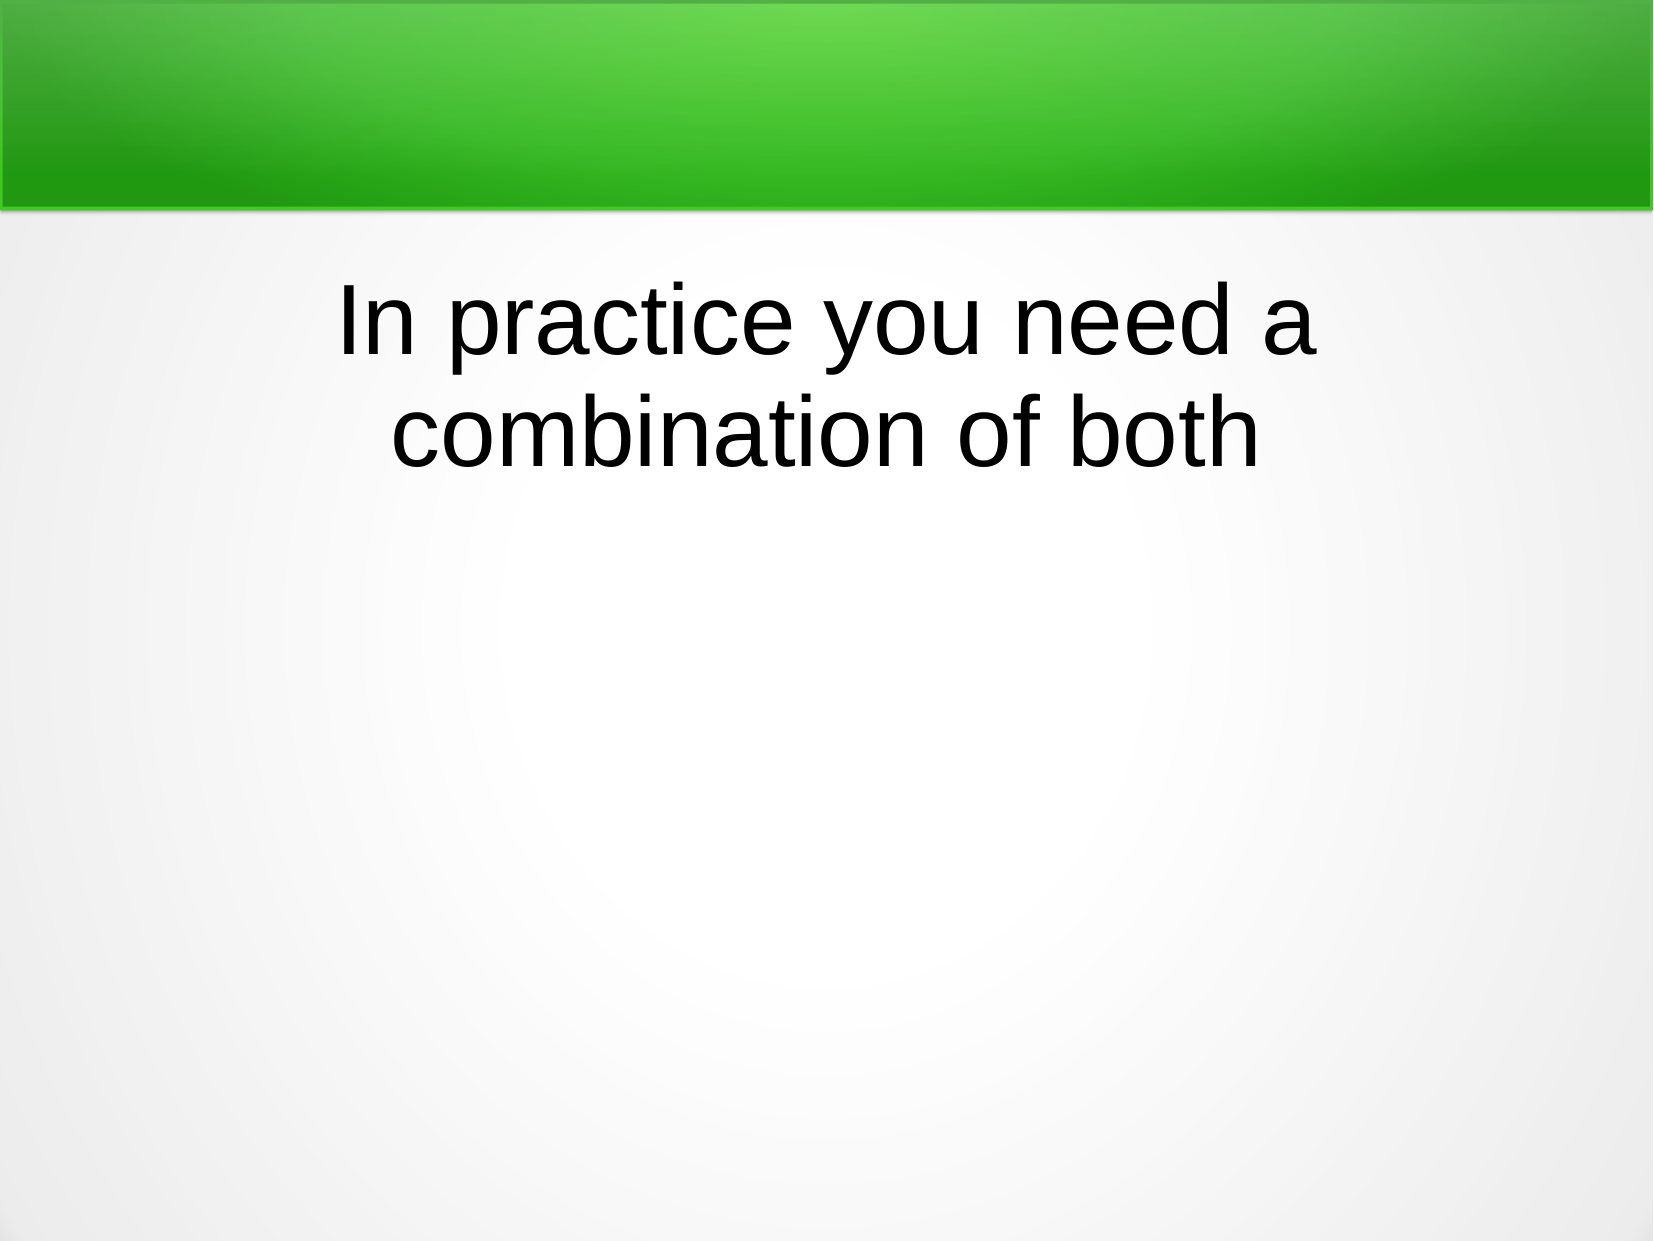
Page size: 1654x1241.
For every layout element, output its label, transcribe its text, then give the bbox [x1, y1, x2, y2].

subtitle In practice you need a combination of both [82, 47, 1571, 705]
